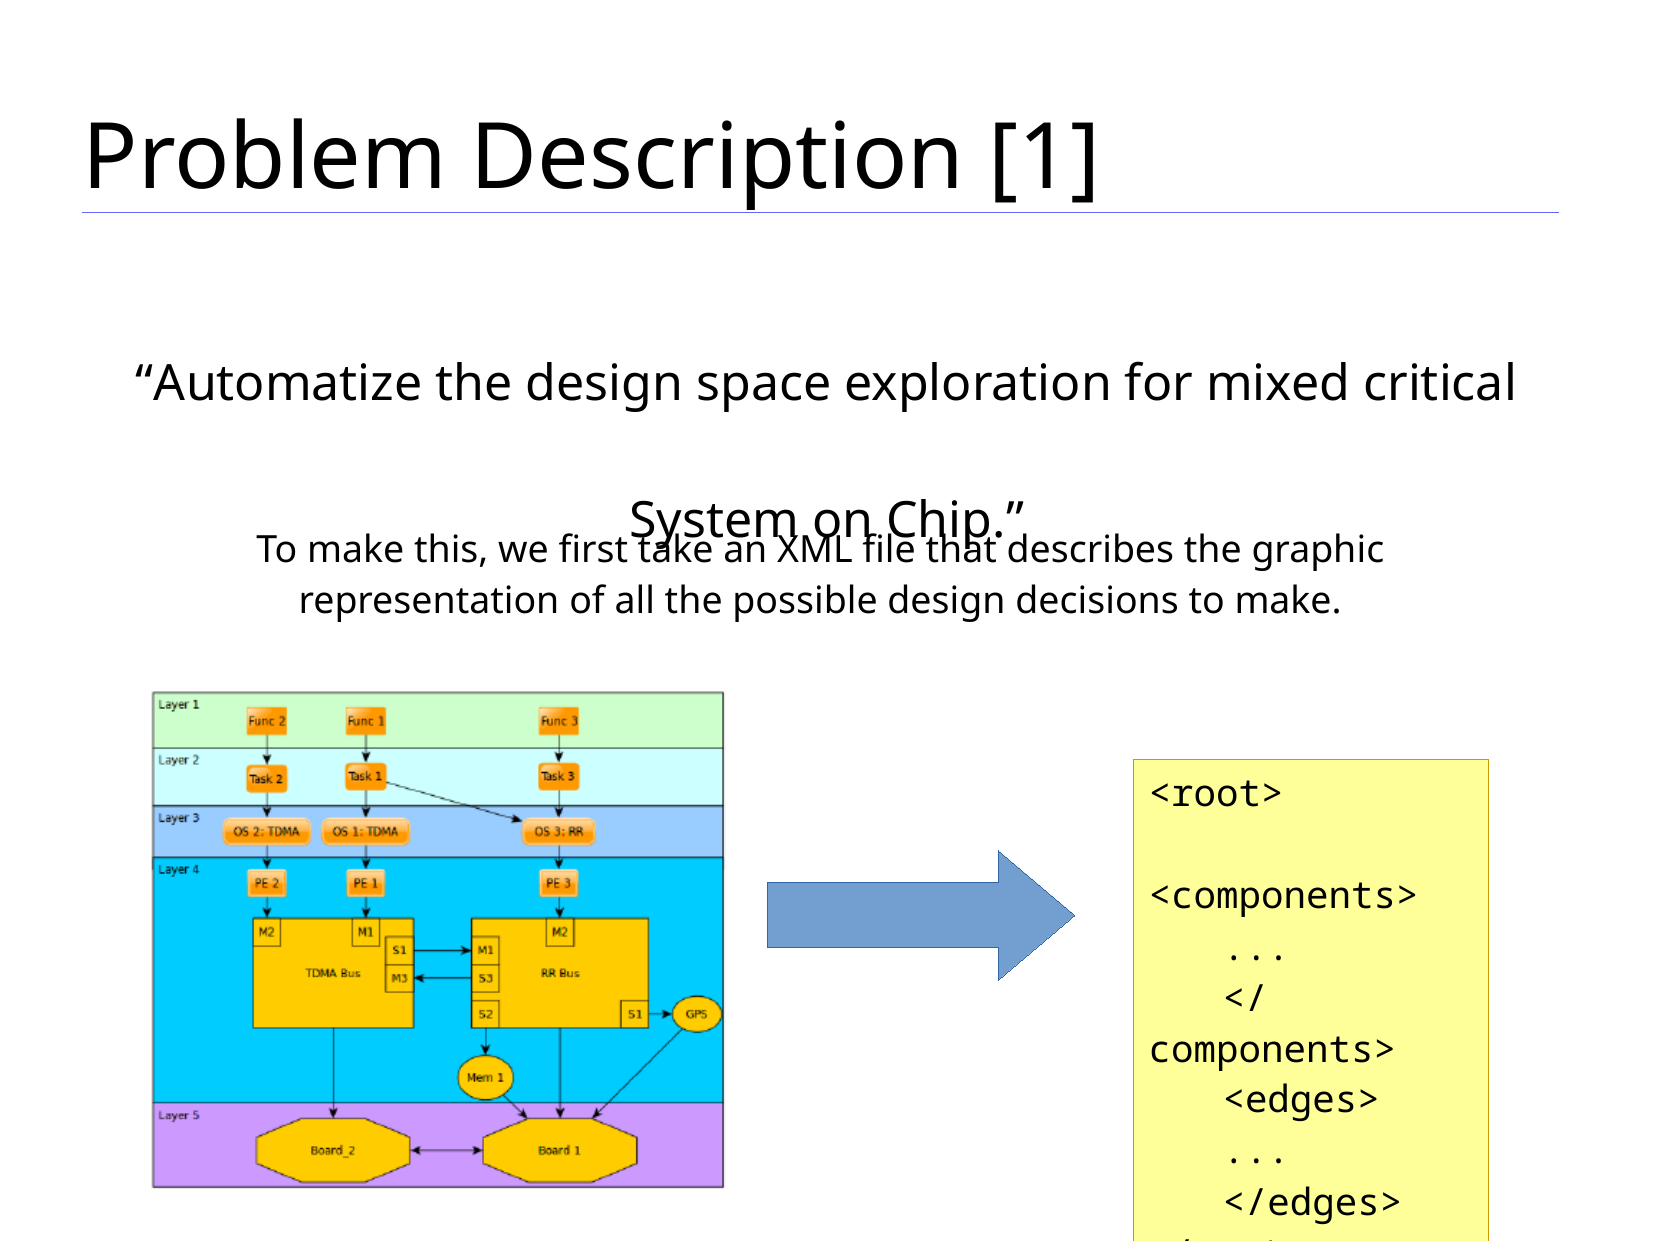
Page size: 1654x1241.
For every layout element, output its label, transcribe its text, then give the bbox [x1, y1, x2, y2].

picture [129, 673, 747, 1204]
text_box To make this, we first take an XML file that describes the graphic representation of all the possible design decisions to make. [141, 514, 1501, 615]
text_box “Automatize the design space exploration for mixed critical System on Chip.” [106, 271, 1548, 456]
title Problem Description [1] [82, 49, 1571, 257]
text_box [767, 850, 1075, 981]
text_box <root> <components> ... </components> <edges> ... </edges> </root> [1133, 759, 1489, 1111]
